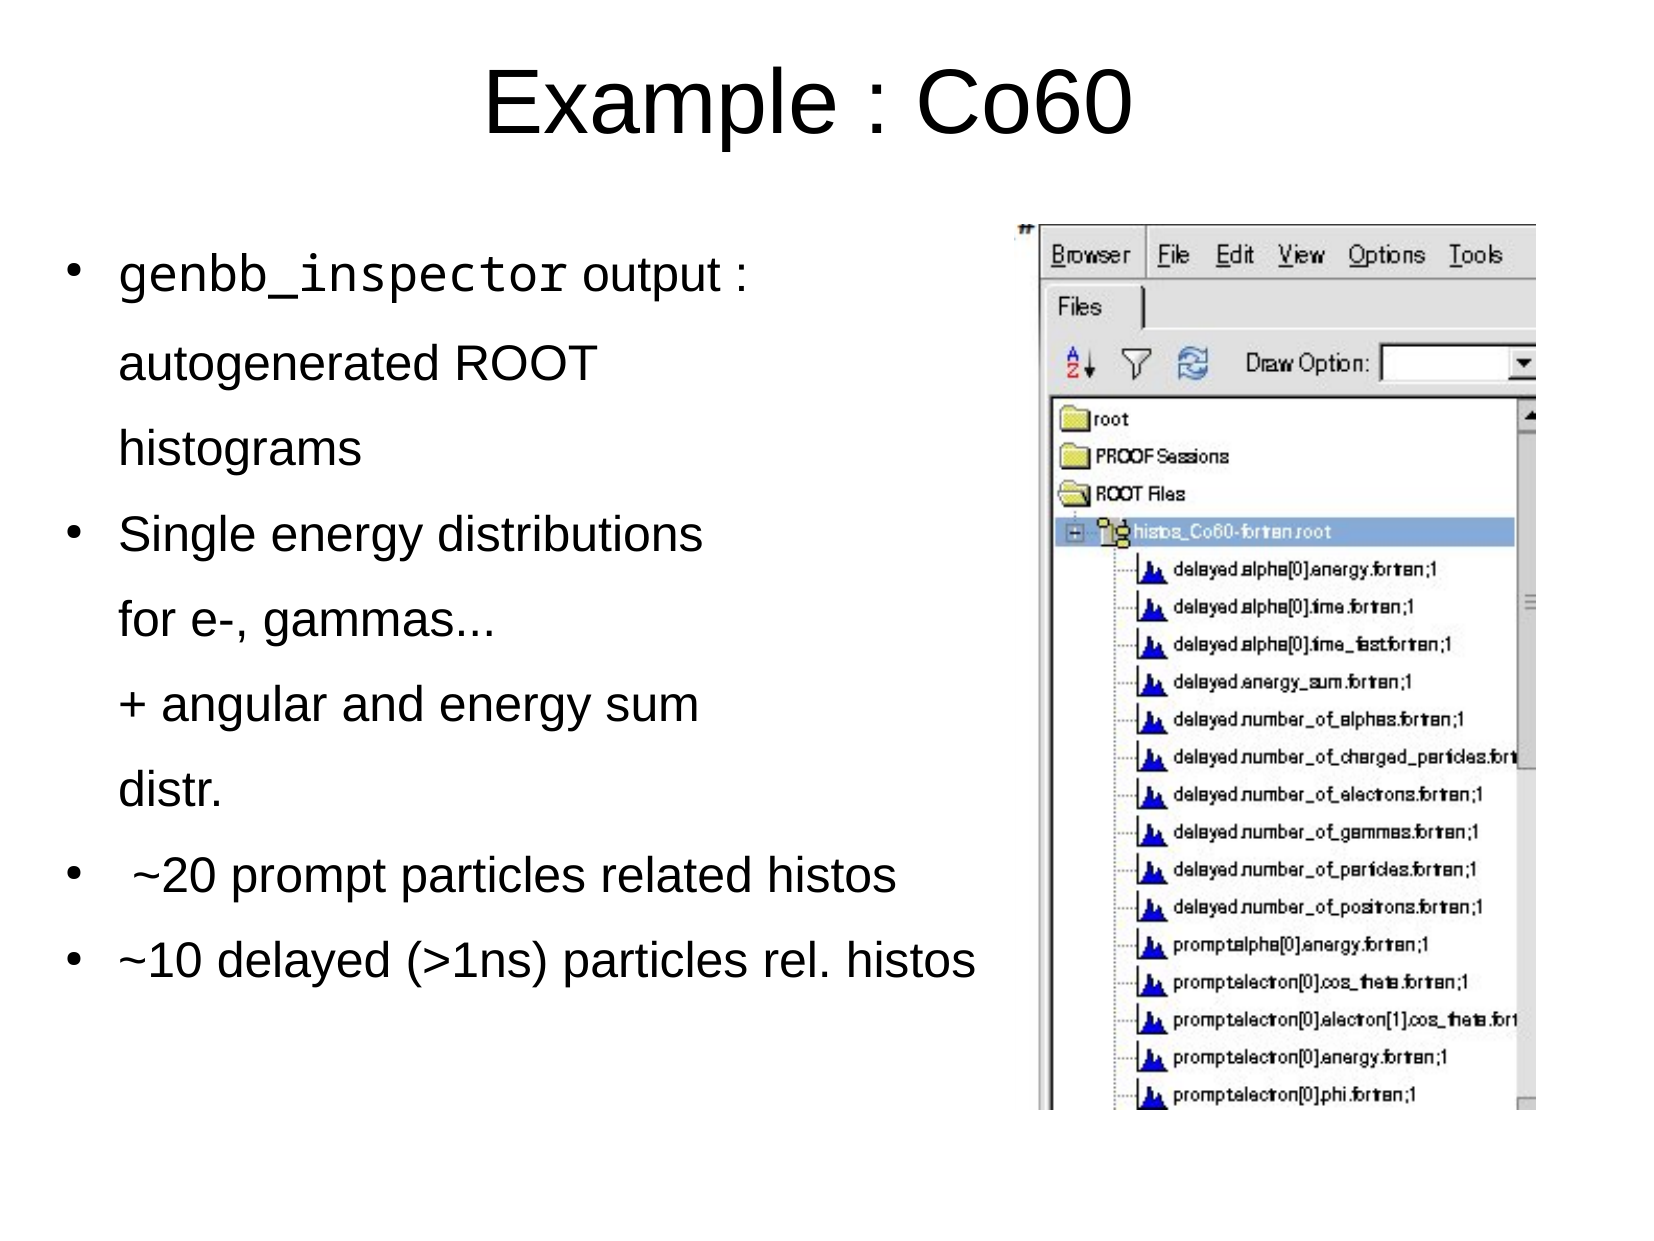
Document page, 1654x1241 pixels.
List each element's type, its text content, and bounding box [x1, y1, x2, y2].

title Example : Co60 [82, 13, 1536, 189]
picture [1014, 224, 1536, 1110]
list genbb_inspector output : autogenerated ROOT histograms Single energy distributions for e-, gammas... + angular and energy sum distr. ~20 prompt particles related histos ~10 delayed (>1ns) particles rel. histos [47, 237, 1014, 1087]
